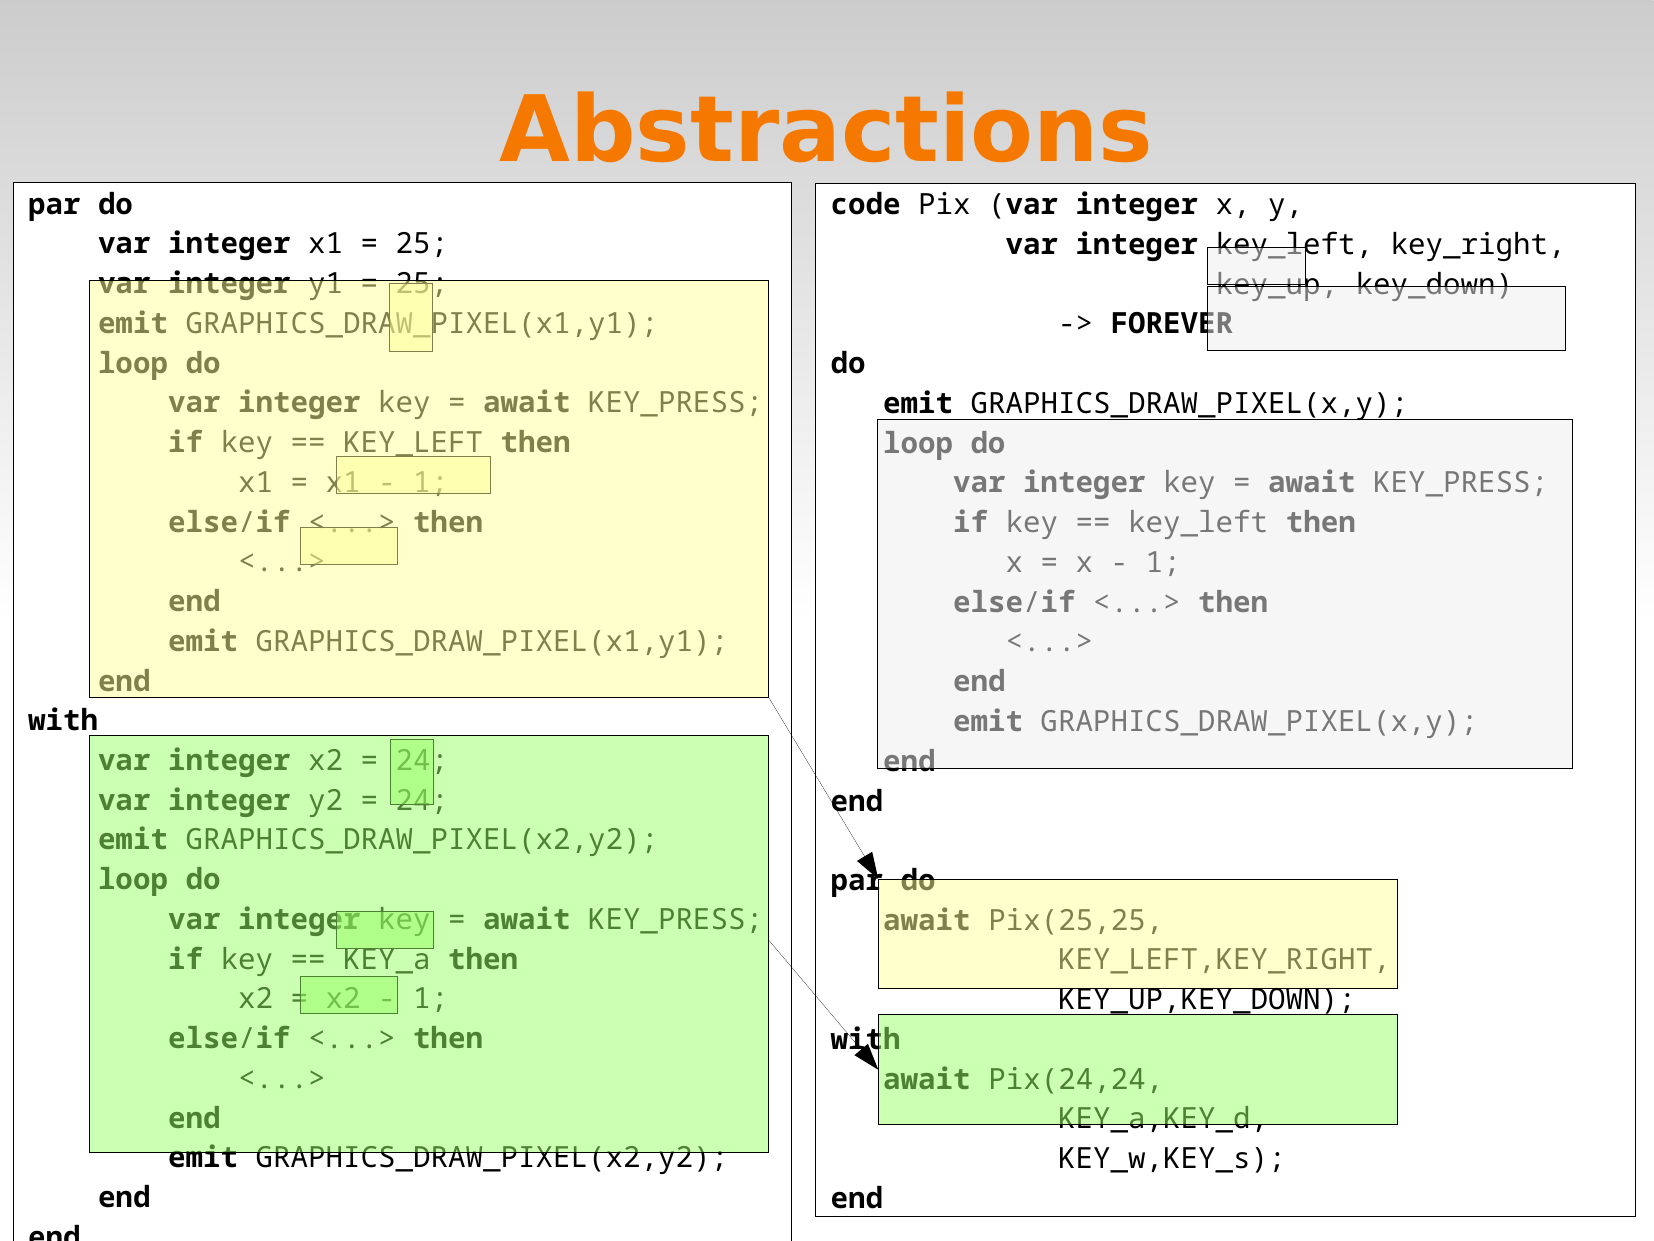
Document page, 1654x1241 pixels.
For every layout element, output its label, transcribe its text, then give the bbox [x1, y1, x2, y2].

text_box code Pix (var integer x, y, var integer key_left, key_right, key_up, key_down) -> FOREVER do emit GRAPHICS_DRAW_PIXEL(x,y); loop do var integer key = await KEY_PRESS; if key == key_left then x = x - 1; else/if <...> then <...> end emit GRAPHICS_DRAW_PIXEL(x,y); end end par do await Pix(25,25, KEY_LEFT,KEY_RIGHT, KEY_UP,KEY_DOWN); with await Pix(24,24, KEY_a,KEY_d, KEY_w,KEY_s); end [815, 248, 1636, 1152]
text_box [1207, 286, 1566, 351]
text_box [878, 879, 1398, 989]
title Abstractions [82, 25, 1571, 233]
text_box [89, 735, 769, 1153]
text_box [877, 419, 1573, 769]
text_box par do var integer x1 = 25; var integer y1 = 25; emit GRAPHICS_DRAW_PIXEL(x1,y1); loop do var integer key = await KEY_PRESS; if key == KEY_LEFT then x1 = x1 - 1; else/if <...> then <...> end emit GRAPHICS_DRAW_PIXEL(x1,y1); end with var integer x2 = 24; var integer y2 = 24; emit GRAPHICS_DRAW_PIXEL(x2,y2); loop do var integer key = await KEY_PRESS; if key == KEY_a then x2 = x2 - 1; else/if <...> then <...> end emit GRAPHICS_DRAW_PIXEL(x2,y2); end end [13, 248, 792, 1191]
text_box [878, 1014, 1398, 1125]
text_box [1207, 247, 1306, 285]
text_box [89, 280, 769, 698]
